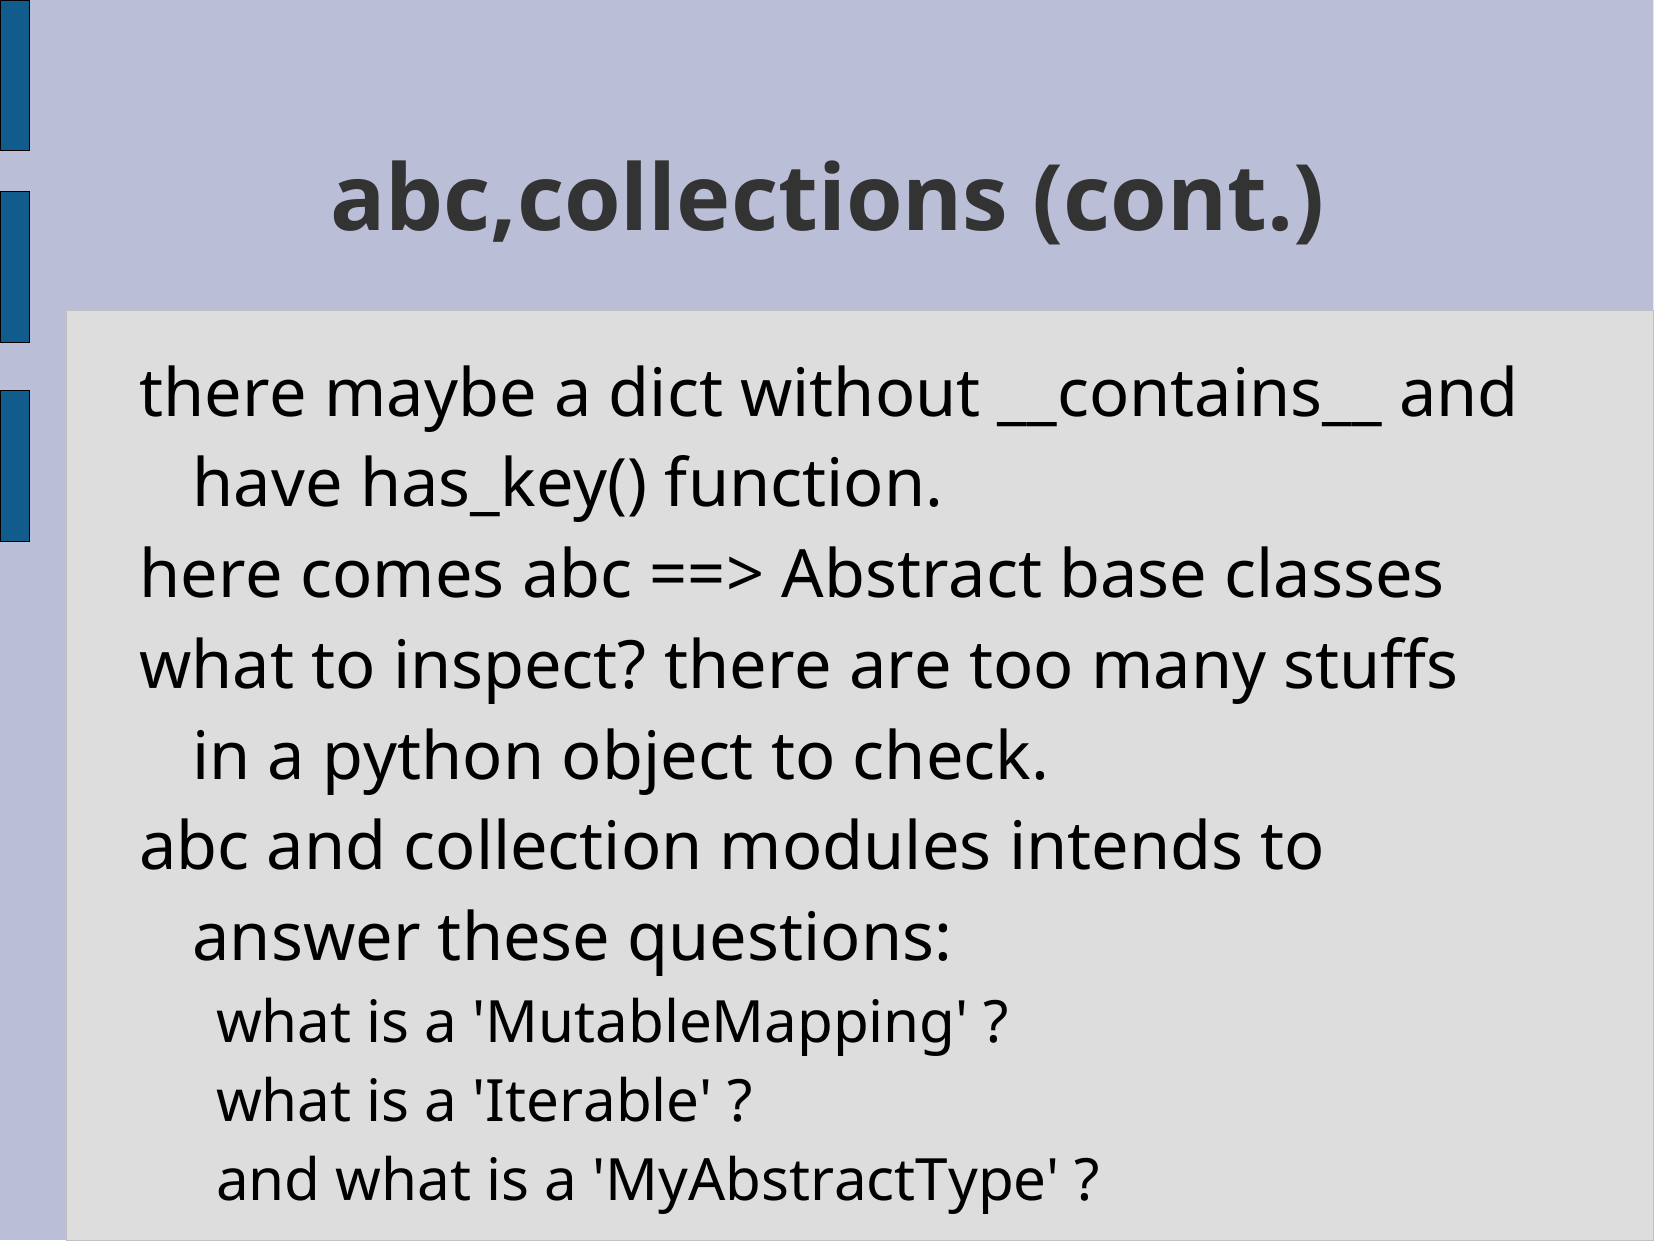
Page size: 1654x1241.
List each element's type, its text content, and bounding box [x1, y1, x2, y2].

list there maybe a dict without __contains__ and have has_key() function. here comes abc ==> Abstract base classes what to inspect? there are too many stuffs in a python object to check. abc and collection modules intends to answer these questions: what is a 'MutableMapping' ? what is a 'Iterable' ? and what is a 'MyAbstractType' ? [121, 344, 1534, 1115]
title abc,collections (cont.) [121, 98, 1534, 291]
